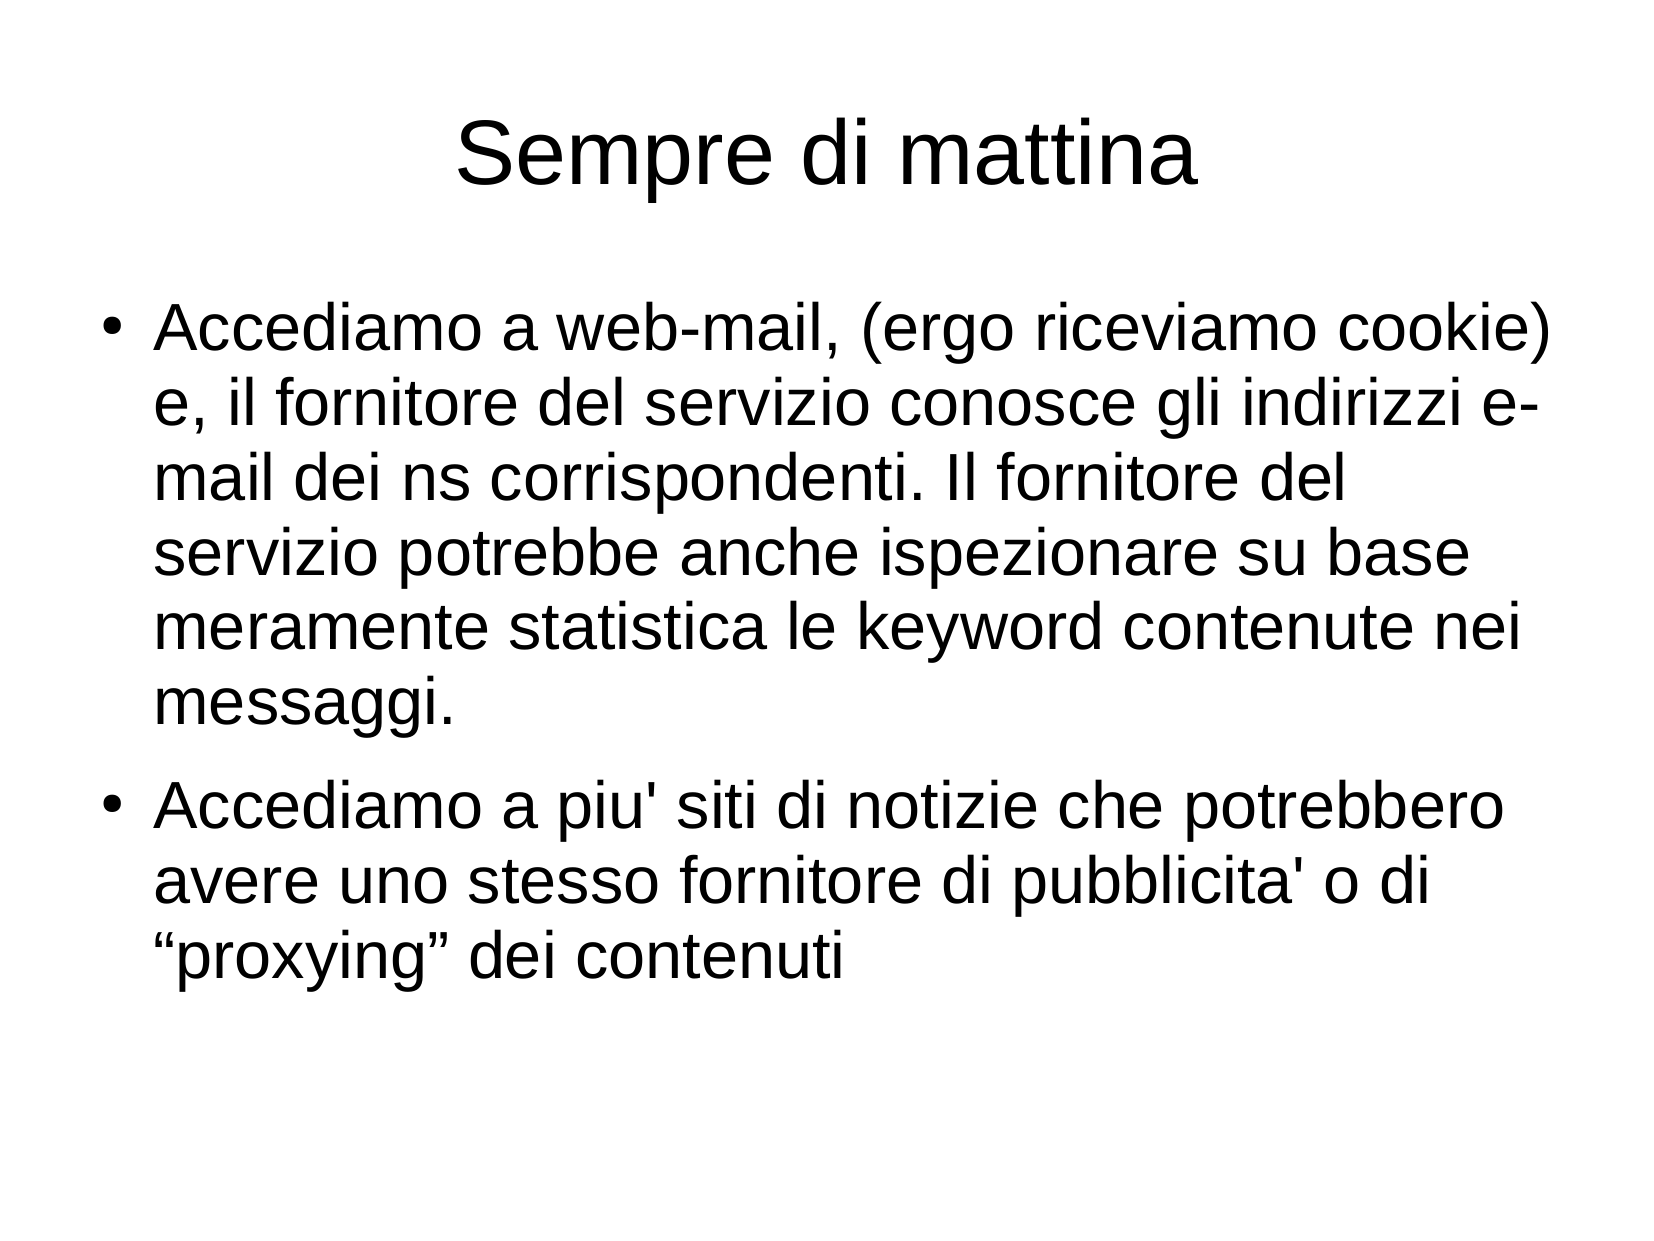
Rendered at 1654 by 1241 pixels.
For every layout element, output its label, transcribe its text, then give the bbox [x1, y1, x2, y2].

list Accediamo a web-mail, (ergo riceviamo cookie) e, il fornitore del servizio conosce gli indirizzi e-mail dei ns corrispondenti. Il fornitore del servizio potrebbe anche ispezionare su base meramente statistica le keyword contenute nei messaggi. Accediamo a piu' siti di notizie che potrebbero avere uno stesso fornitore di pubblicita' o di “proxying” dei contenuti [82, 290, 1571, 1010]
title Sempre di mattina [82, 49, 1571, 257]
